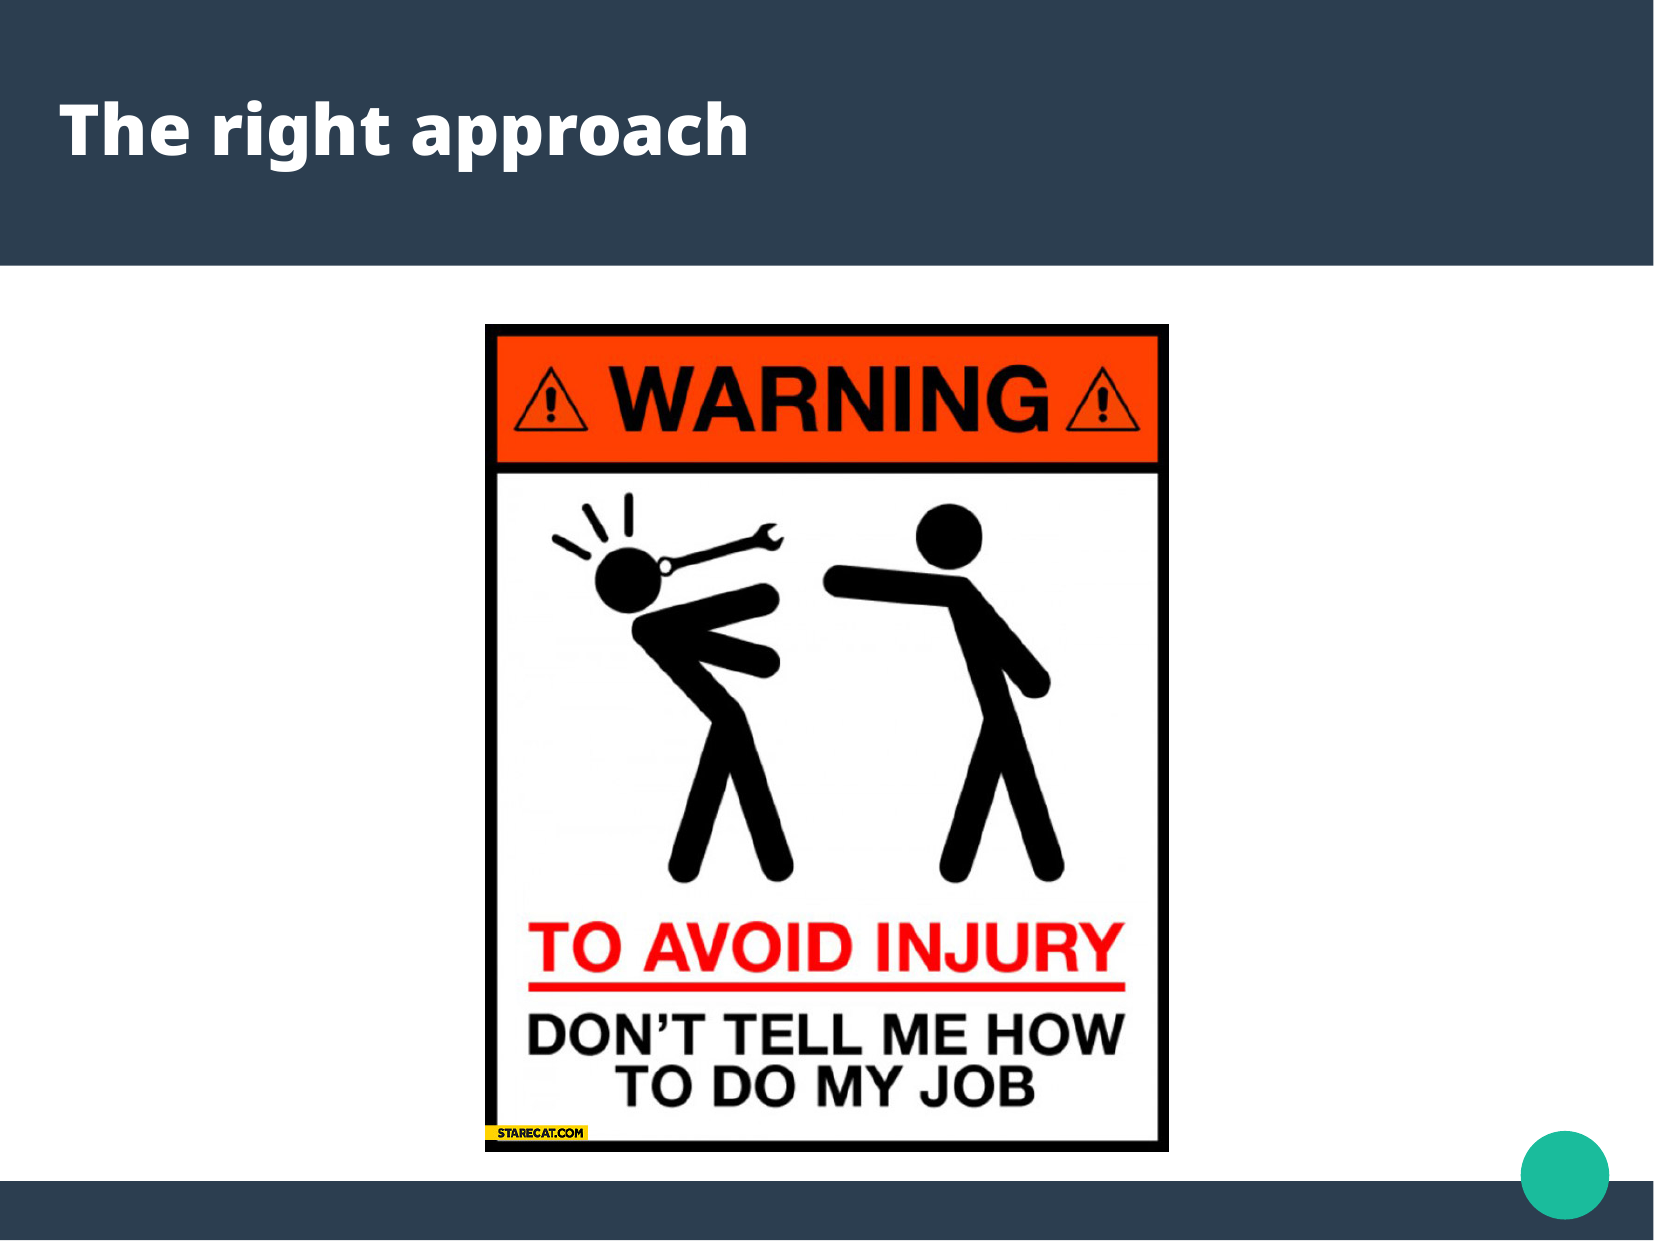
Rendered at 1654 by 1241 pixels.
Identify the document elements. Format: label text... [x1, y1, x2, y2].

picture [485, 324, 1169, 1152]
title The right approach [59, 49, 1595, 207]
